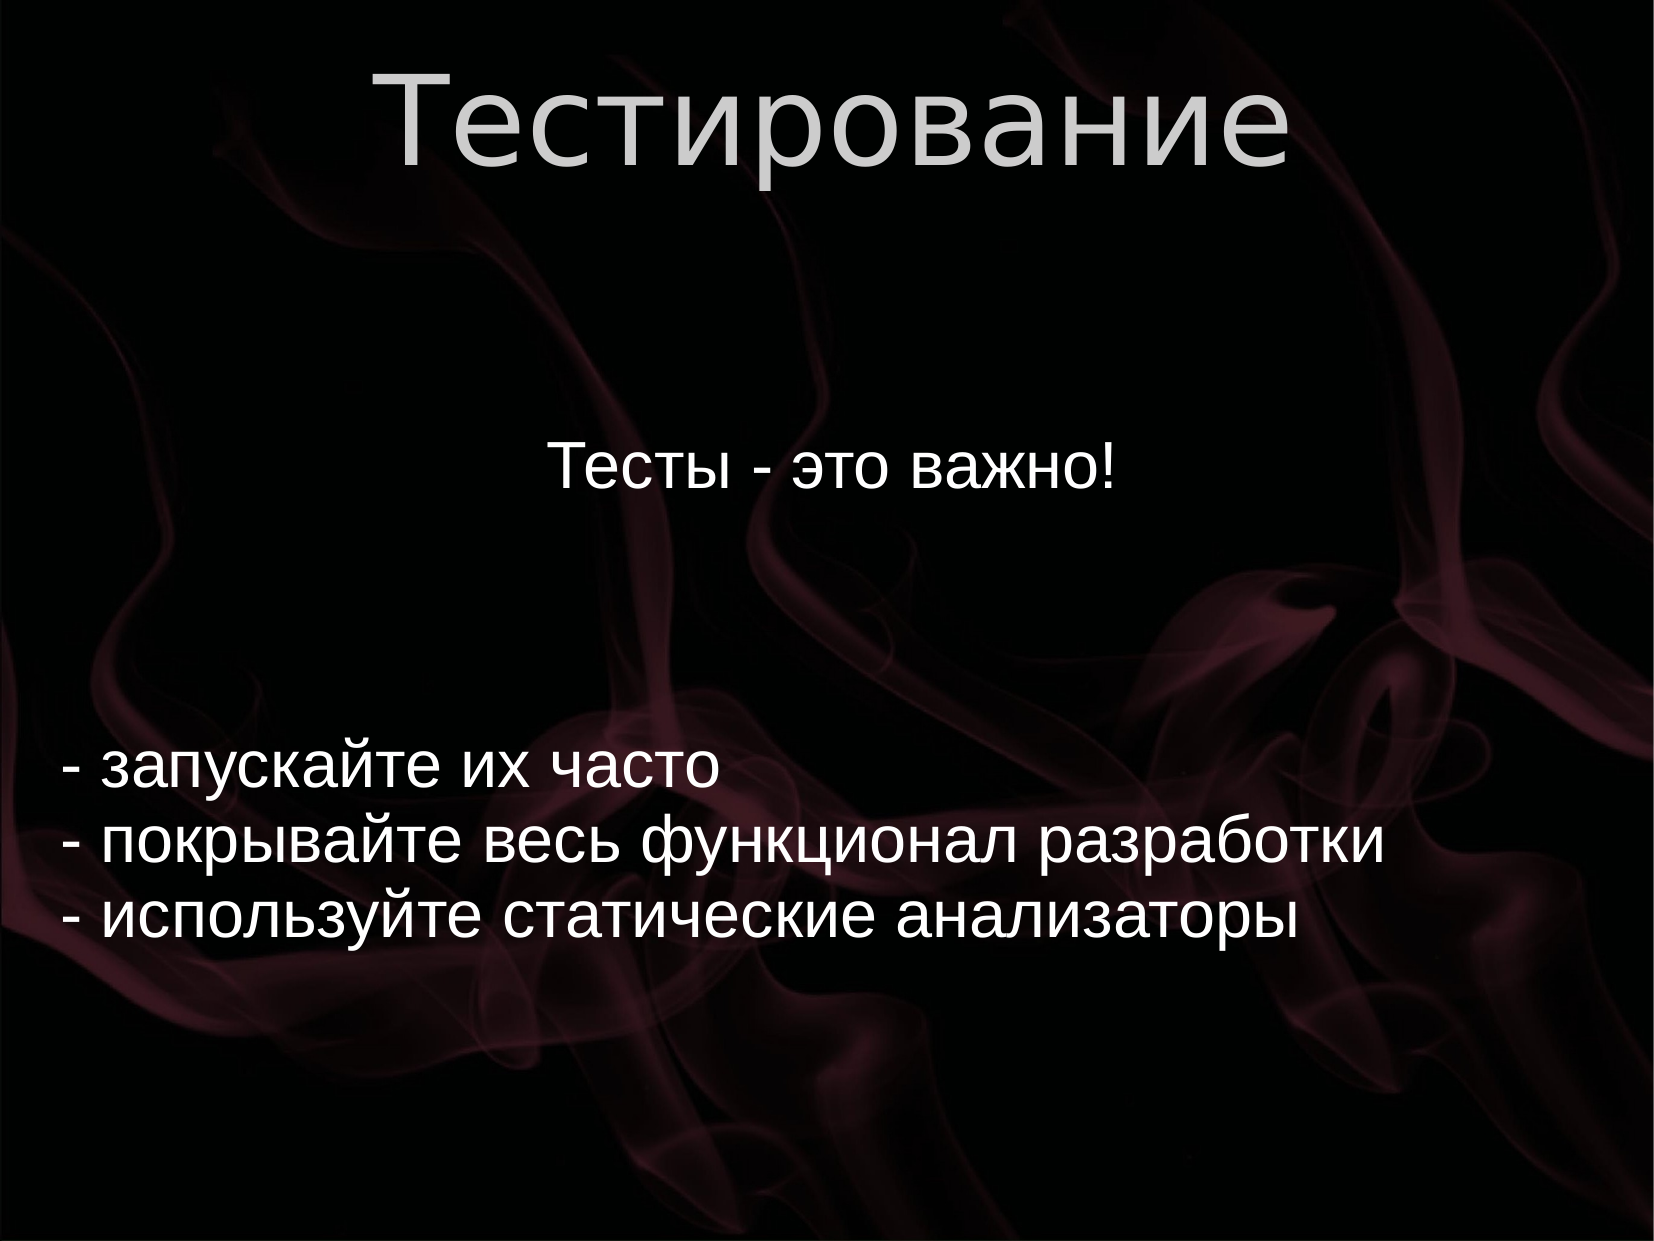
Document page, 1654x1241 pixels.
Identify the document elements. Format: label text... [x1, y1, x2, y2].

picture [0, 0, 1654, 1241]
title Тестирование [90, 45, 1579, 200]
subtitle Тесты - это важно! - запускайте их часто - покрывайте весь функционал разработки - используйте статические анализаторы [60, 255, 1606, 1201]
